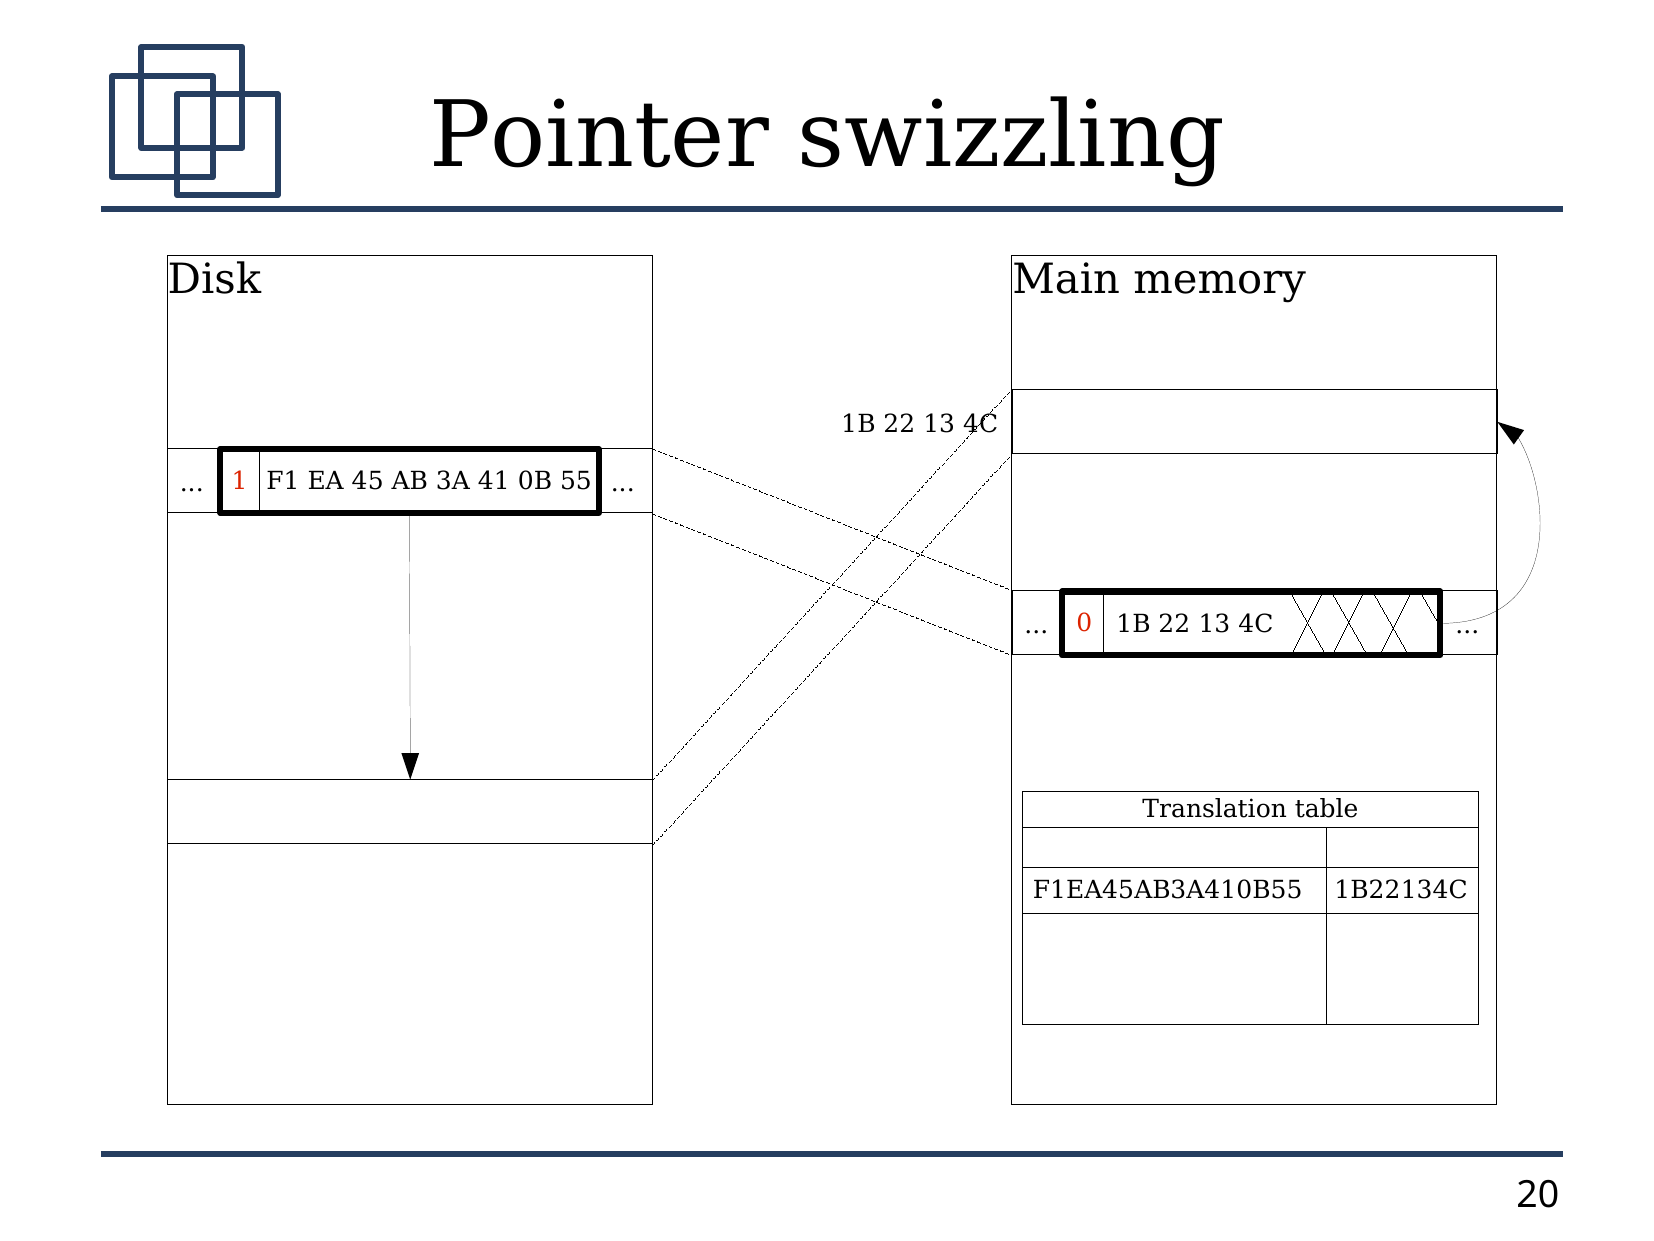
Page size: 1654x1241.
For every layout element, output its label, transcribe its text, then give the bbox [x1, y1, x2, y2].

text_box Disk [167, 254, 262, 304]
text_box ... [1024, 610, 1049, 640]
text_box 1B 22 13 4C [841, 408, 999, 439]
text_box F1EA45AB3A410B55 1B22134C [1327, 867, 1479, 914]
title Pointer swizzling [121, 31, 1534, 239]
text_box F1 EA 45 AB 3A 41 0B 55 [260, 448, 599, 513]
text_box ... [1455, 610, 1480, 622]
text_box 1 [220, 448, 260, 513]
text_box ... [610, 468, 636, 498]
text_box 1B 22 13 4C [1062, 591, 1441, 656]
text_box F1EA45AB3A410B55 1B22134C [1022, 867, 1326, 914]
text_box ... [1455, 619, 1480, 640]
text_box Translation table [1022, 791, 1479, 828]
text_box ... [179, 468, 204, 498]
text_box 0 [1064, 590, 1104, 655]
text_box Main memory [1012, 254, 1307, 304]
